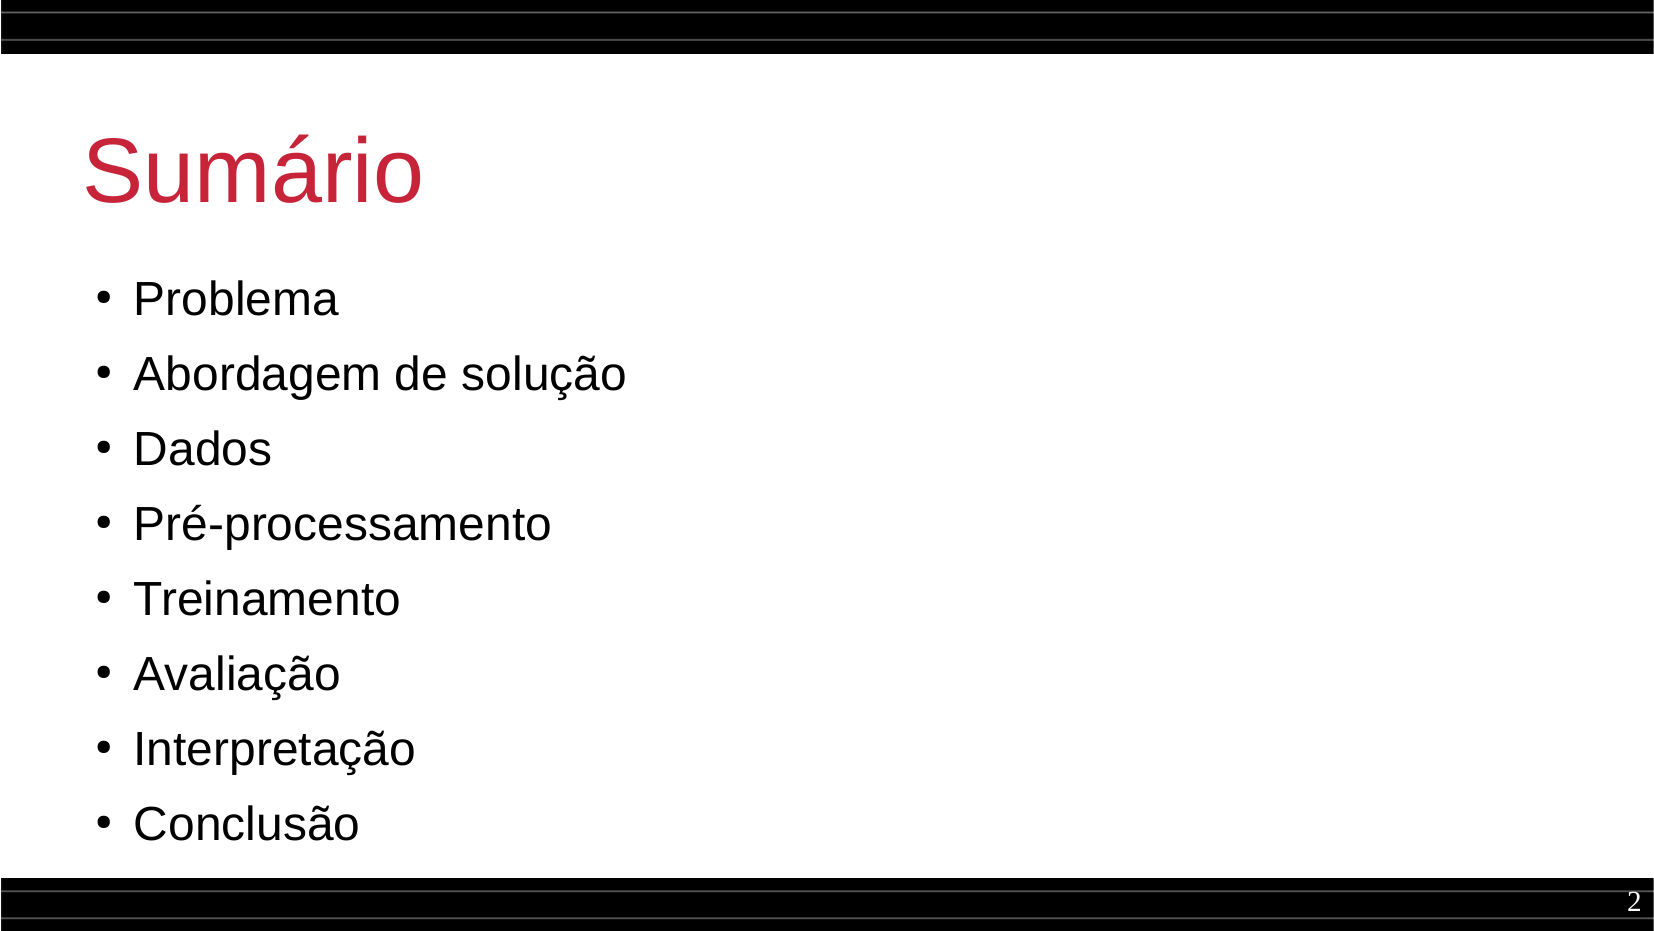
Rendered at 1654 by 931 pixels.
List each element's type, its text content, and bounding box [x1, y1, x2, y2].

picture [1, 878, 1654, 931]
picture [1, 0, 1654, 54]
list Problema Abordagem de solução Dados Pré-processamento Treinamento Avaliação Interpretação Conclusão [82, 271, 1571, 851]
title Sumário [82, 92, 1571, 249]
